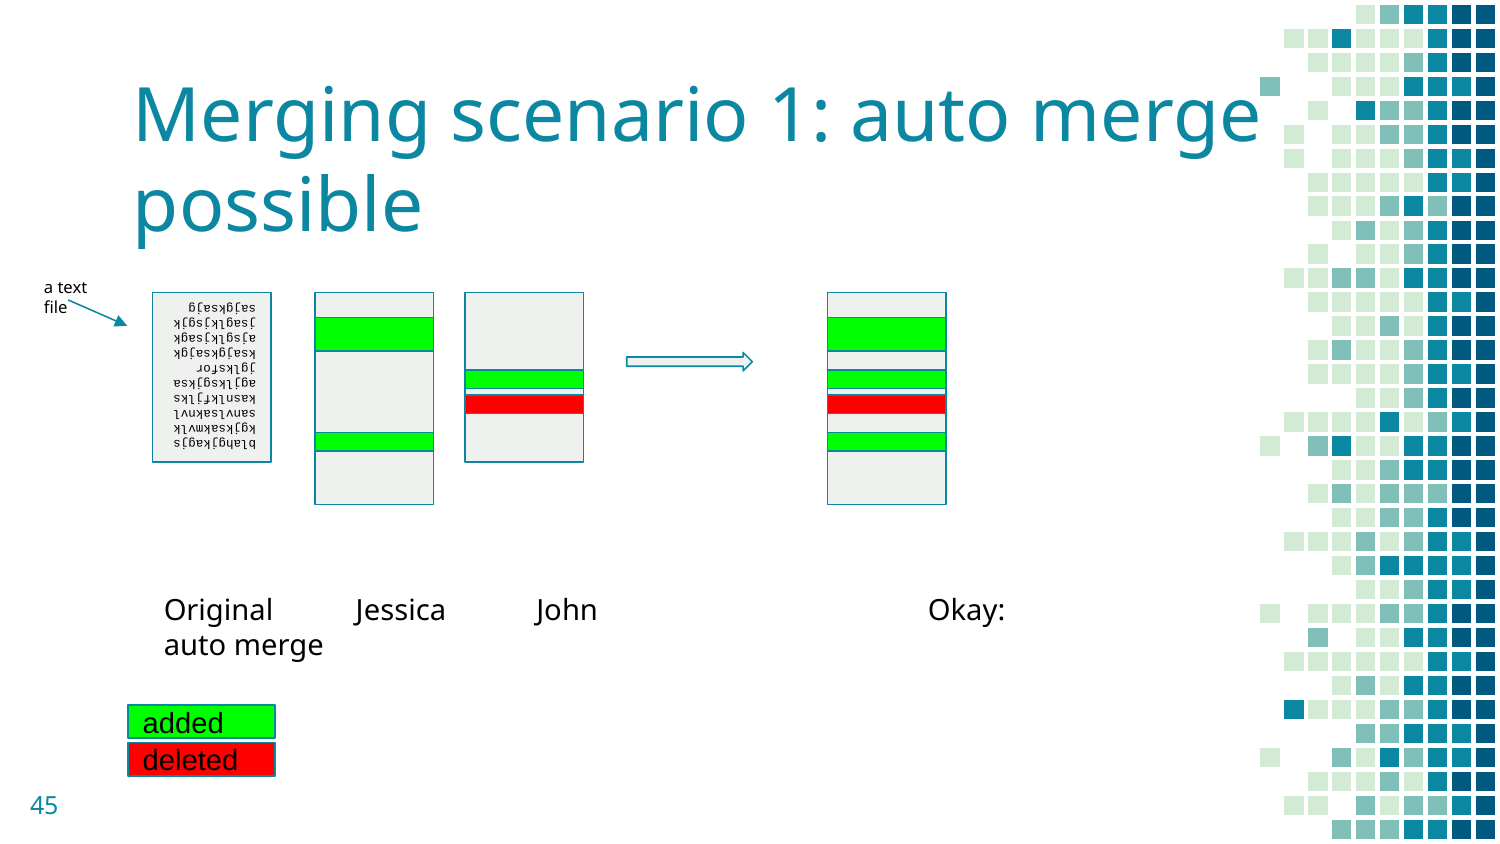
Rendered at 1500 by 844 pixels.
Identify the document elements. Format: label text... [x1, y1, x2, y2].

text_box added [127, 705, 276, 739]
text_box deleted [127, 742, 276, 776]
slide_number <number> [15, 774, 105, 839]
text_box [465, 292, 584, 463]
text_box [626, 352, 753, 371]
text_box [315, 292, 434, 505]
text_box [827, 292, 946, 505]
title Merging scenario 1: auto merge possible [117, 121, 1320, 262]
text_box blahgjkagjskgjksakmvlksanvlsaknvlkasnlkfjlksagjlksgjksajglksfor ksajgksajgkajsglkjsagkjsaglkjsgjksajgksajg [152, 292, 271, 463]
text_box a text file [29, 261, 119, 332]
text_box Original Jessica John Okay: auto merge [148, 576, 1069, 677]
